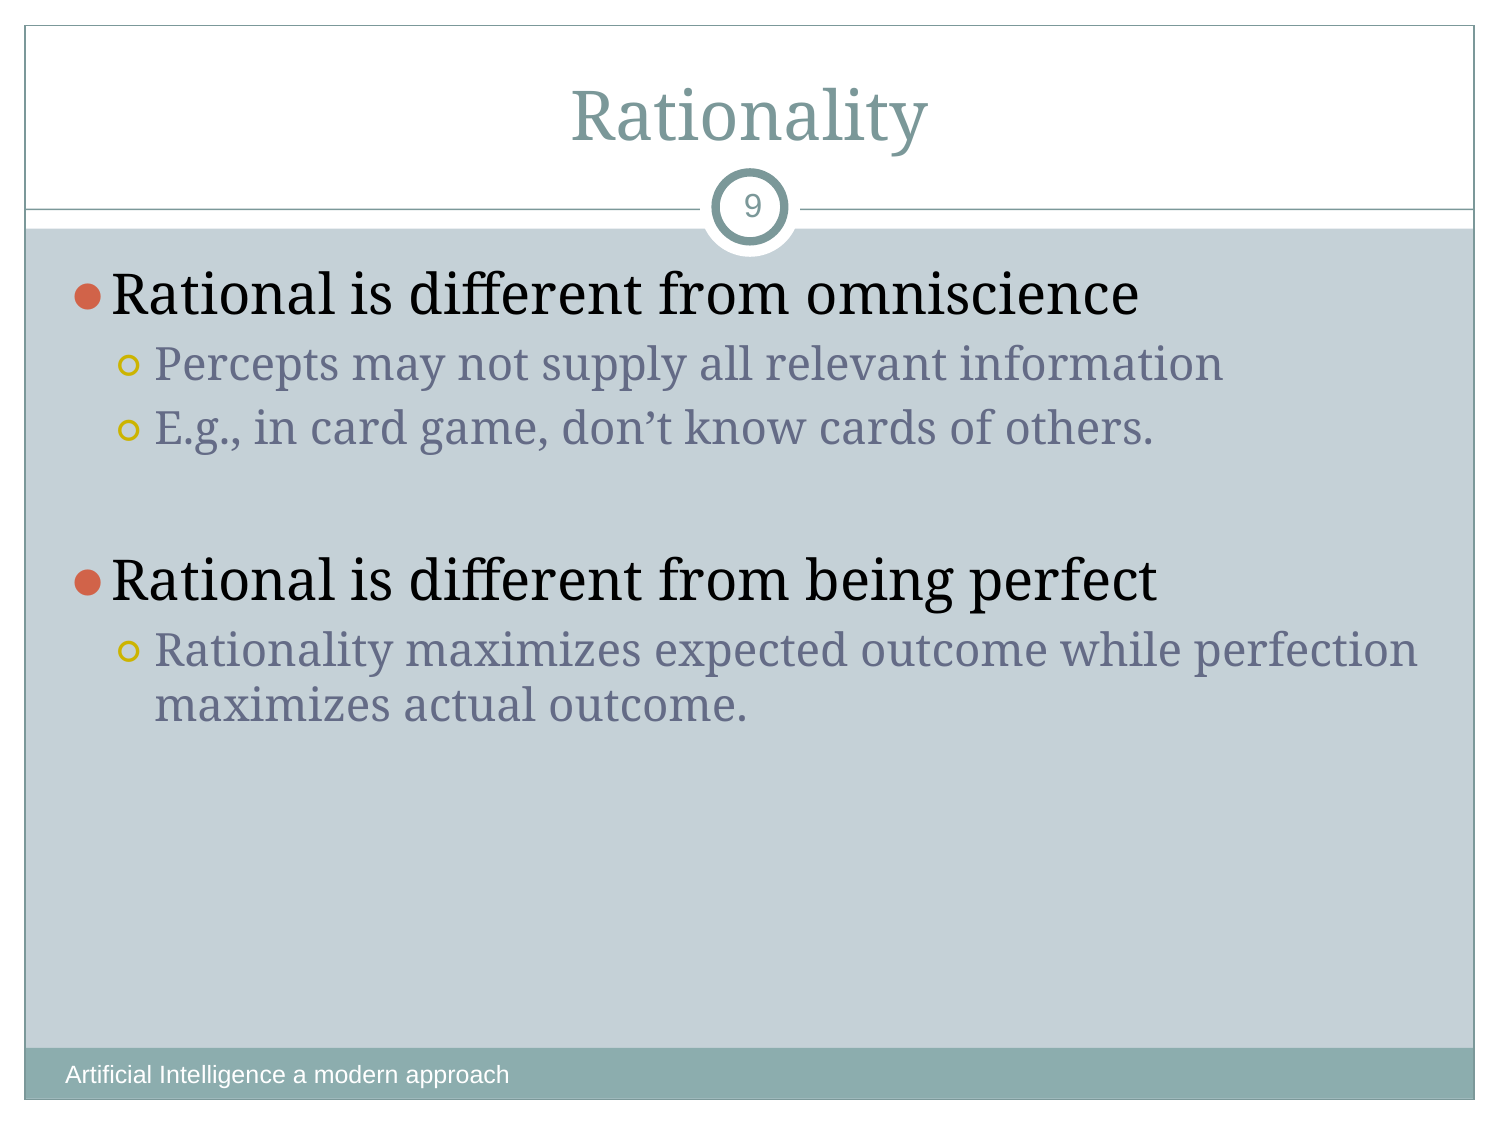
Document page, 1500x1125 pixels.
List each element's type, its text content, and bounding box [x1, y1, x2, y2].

title Rationality [49, 37, 1450, 162]
text_box <number> [715, 168, 791, 241]
list Rational is different from omniscience Percepts may not supply all relevant information E.g., in card game, don’t know cards of others. Rational is different from being perfect Rationality maximizes expected outcome while perfection maximizes actual outcome. [49, 250, 1445, 1001]
text_box Artificial Intelligence a modern approach [49, 1051, 638, 1112]
